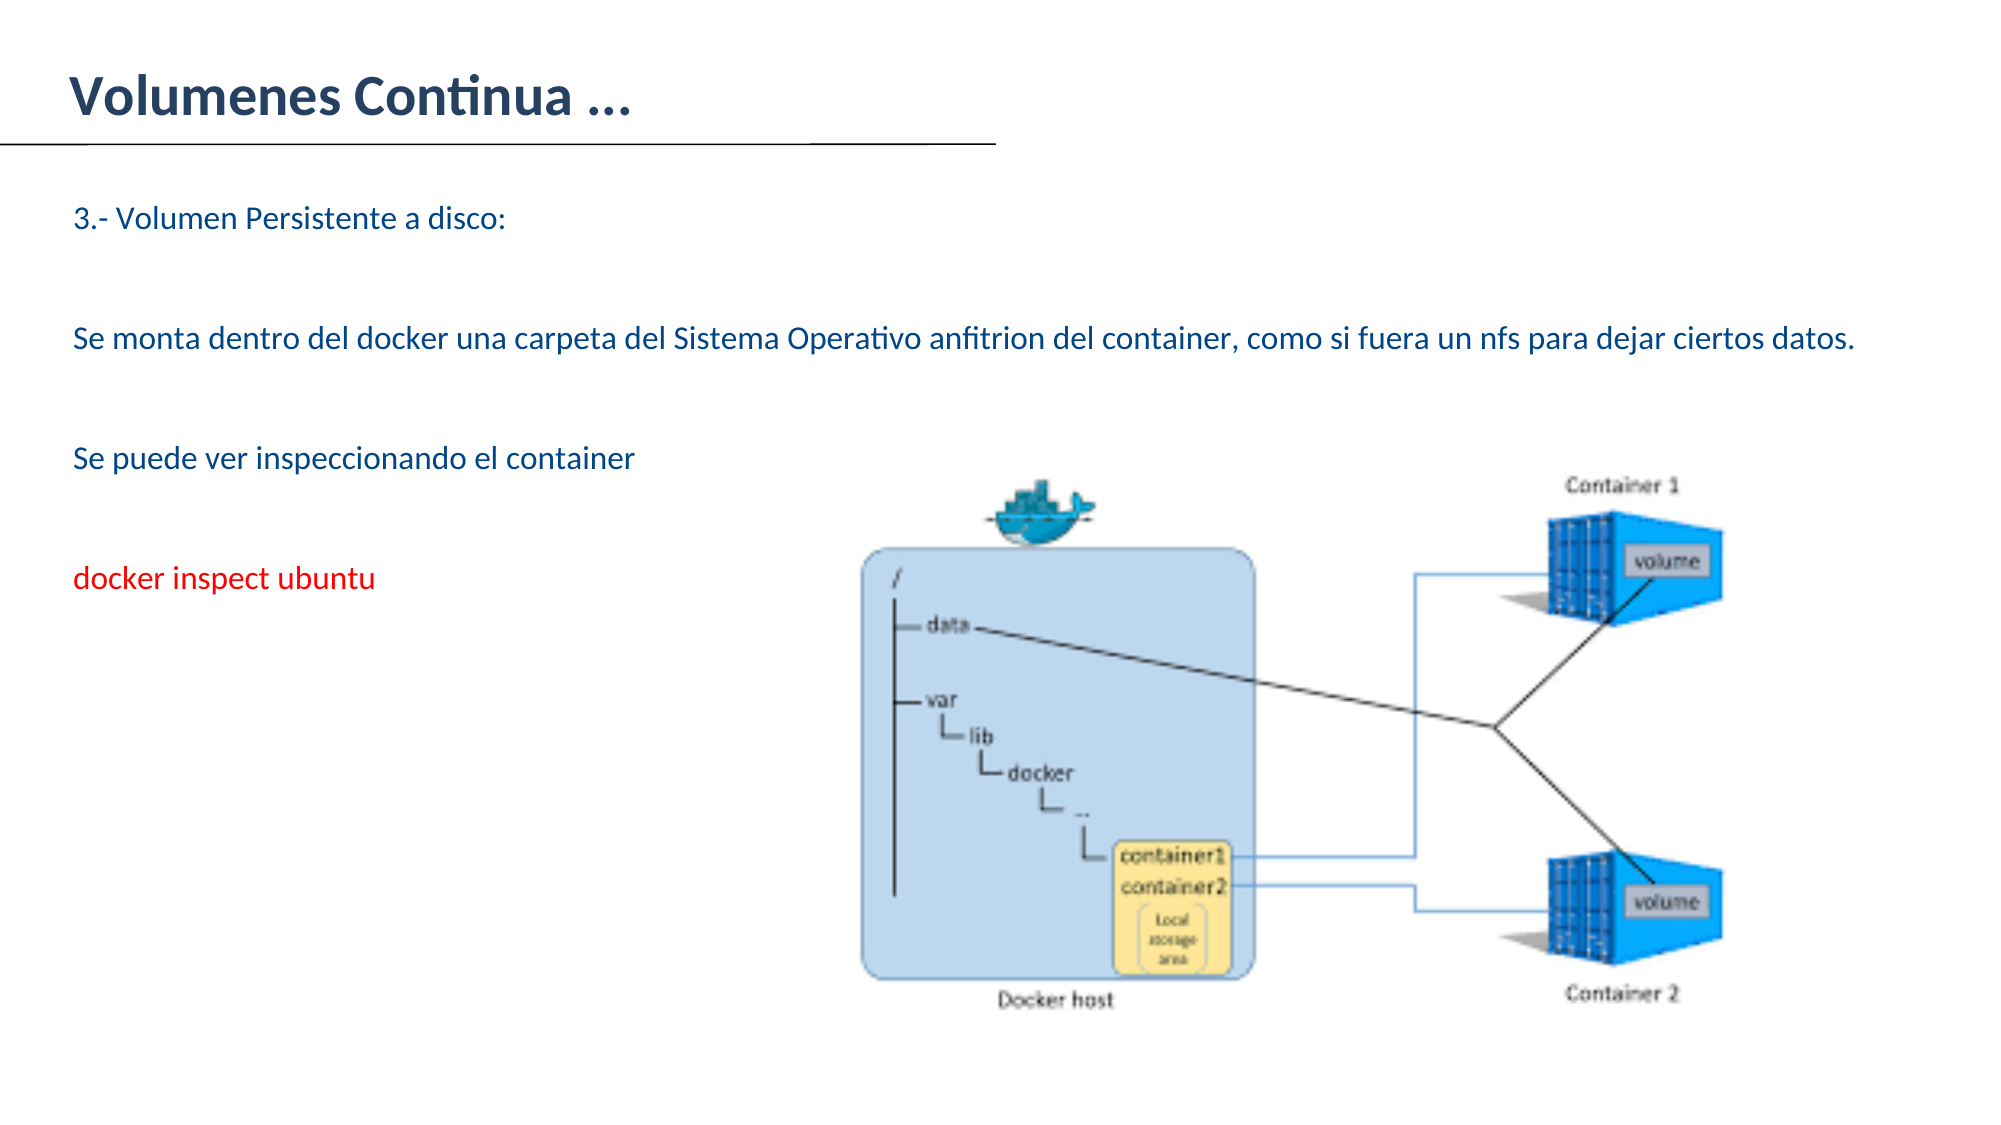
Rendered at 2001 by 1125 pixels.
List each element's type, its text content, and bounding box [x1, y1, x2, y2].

text_box Volumenes Continua ... [54, 49, 1060, 136]
text_box 3.- Volumen Persistente a disco: Se monta dentro del docker una carpeta del Sistema Operativo anfitrion del container, como si fuera un nfs para dejar ciertos datos. Se puede ver inspeccionando el container docker inspect ubuntu [58, 169, 1938, 1087]
picture [849, 455, 1749, 1033]
